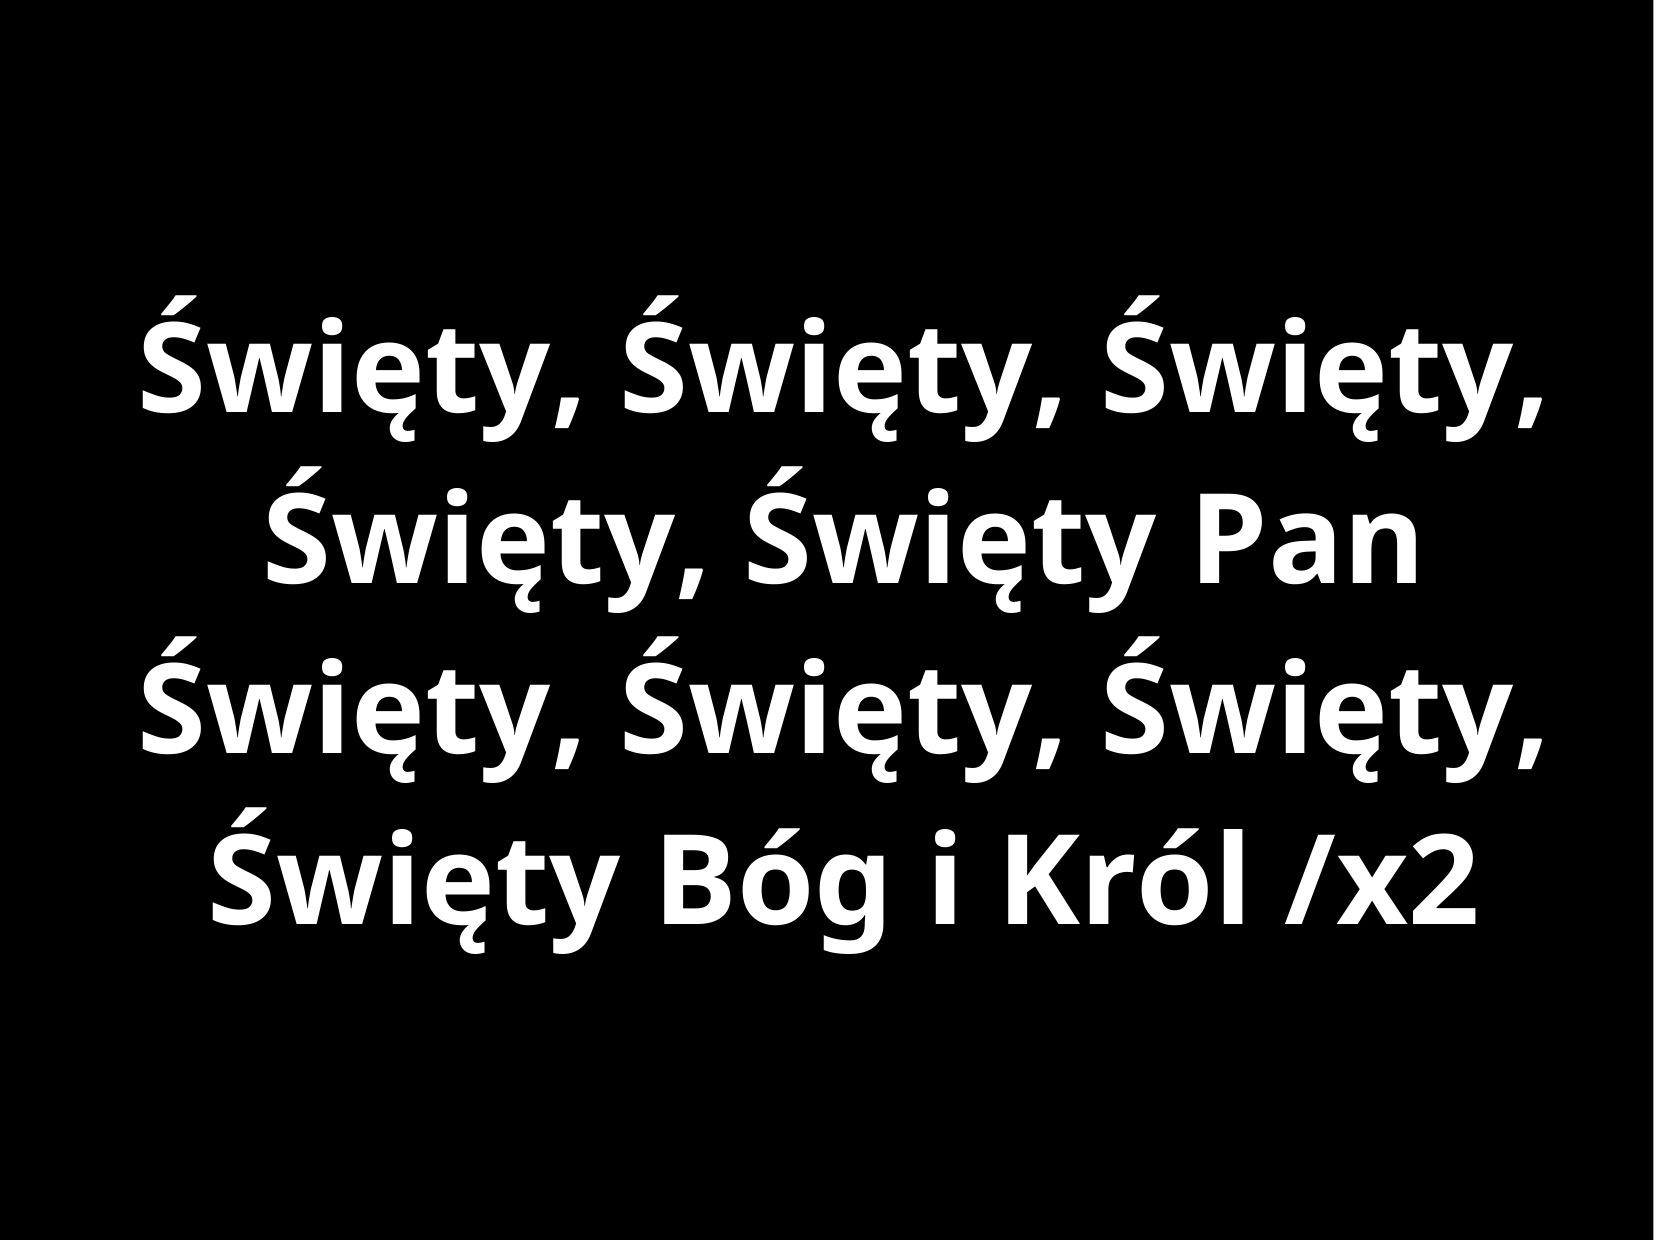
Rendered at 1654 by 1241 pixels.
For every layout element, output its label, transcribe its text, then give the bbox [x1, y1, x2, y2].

subtitle Święty, Święty, Święty, Święty, Święty Pan Święty, Święty, Święty, Święty Bóg i Król /x2 [0, 0, 1654, 1241]
